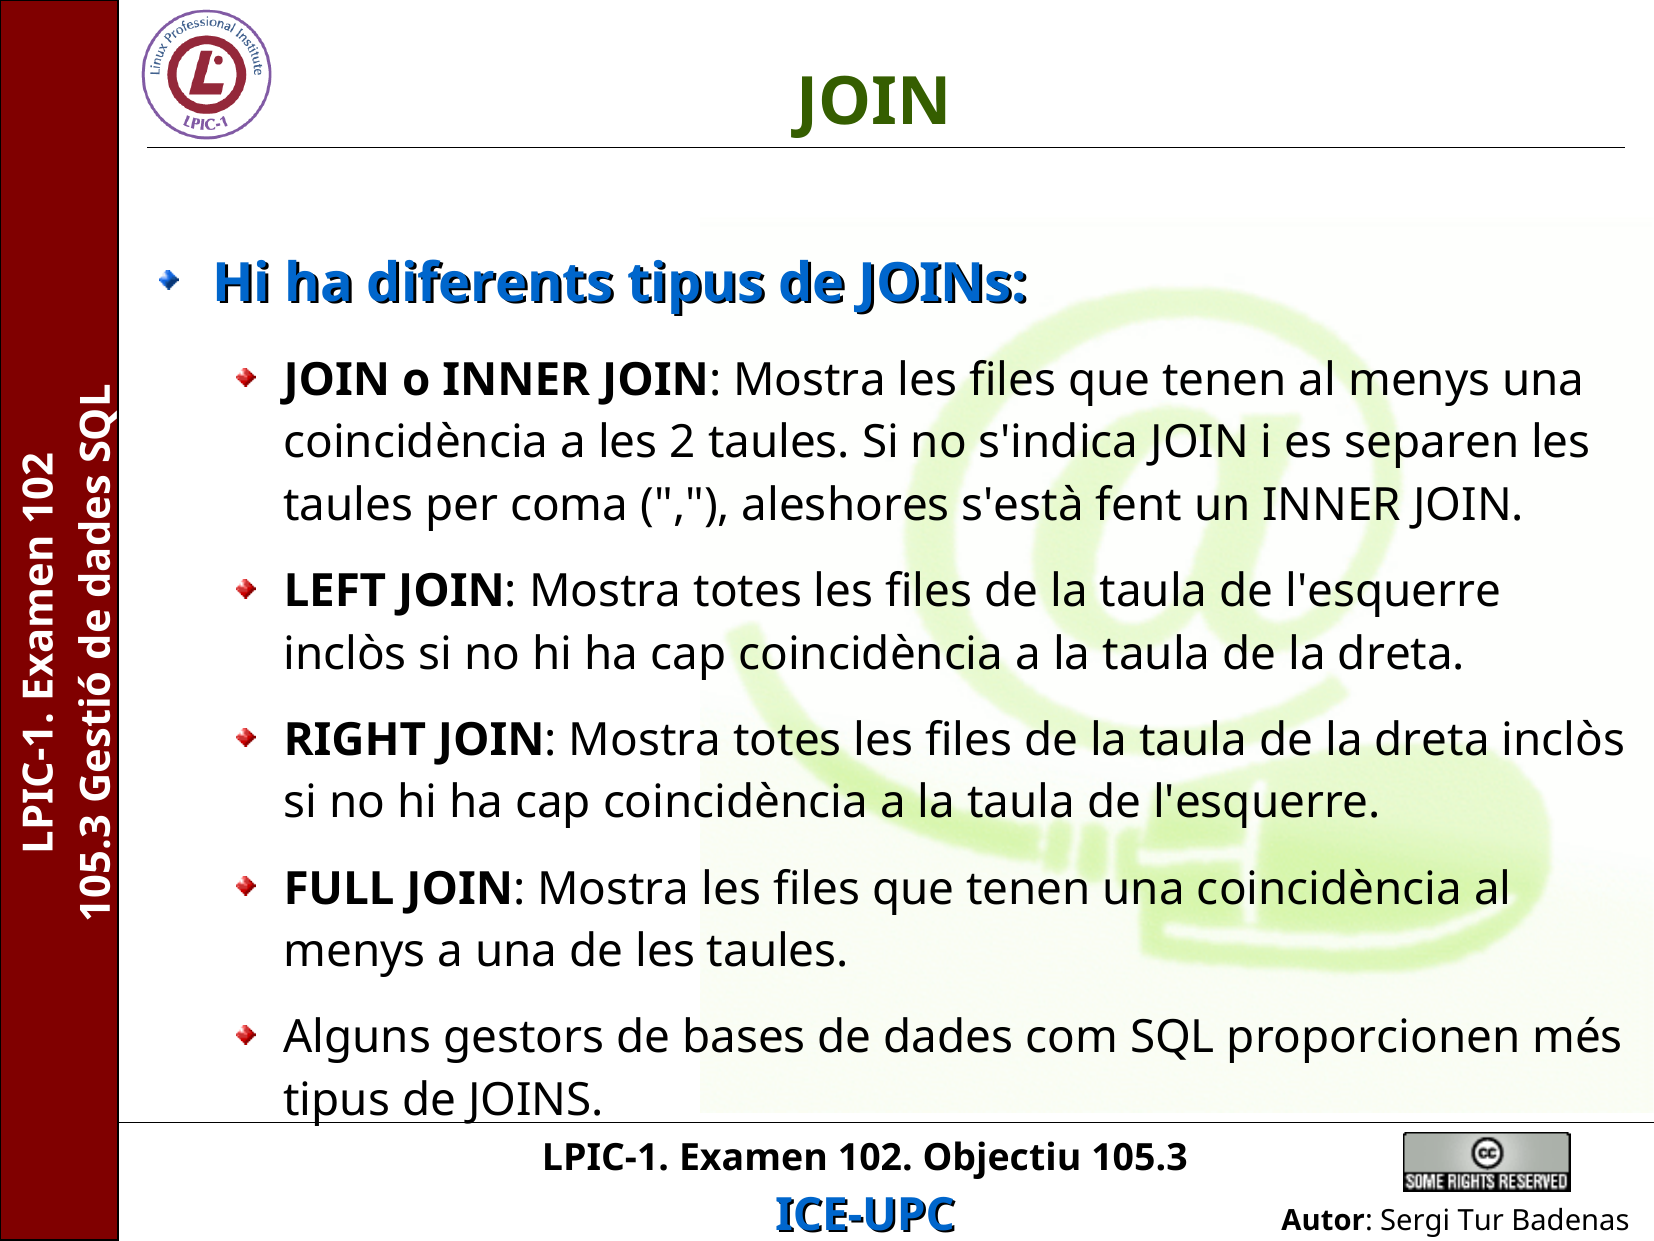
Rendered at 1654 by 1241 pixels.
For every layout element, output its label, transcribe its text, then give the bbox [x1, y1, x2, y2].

picture [1403, 1132, 1571, 1192]
list Hi ha diferents tipus de JOINs: JOIN o INNER JOIN: Mostra les files que tenen al menys una coincidència a les 2 taules. Si no s'indica JOIN i es separen les taules per coma (","), aleshores s'està fent un INNER JOIN. LEFT JOIN: Mostra totes les files de la taula de l'esquerre inclòs si no hi ha cap coincidència a la taula de la dreta. RIGHT JOIN: Mostra totes les files de la taula de la dreta inclòs si no hi ha cap coincidència a la taula de l'esquerre. FULL JOIN: Mostra les files que tenen una coincidència al menys a una de les taules. Alguns gestors de bases de dades com SQL proporcionen més tipus de JOINS. [141, 242, 1630, 1093]
picture [700, 217, 1654, 1113]
title JOIN [129, 55, 1619, 142]
picture [135, 5, 277, 55]
